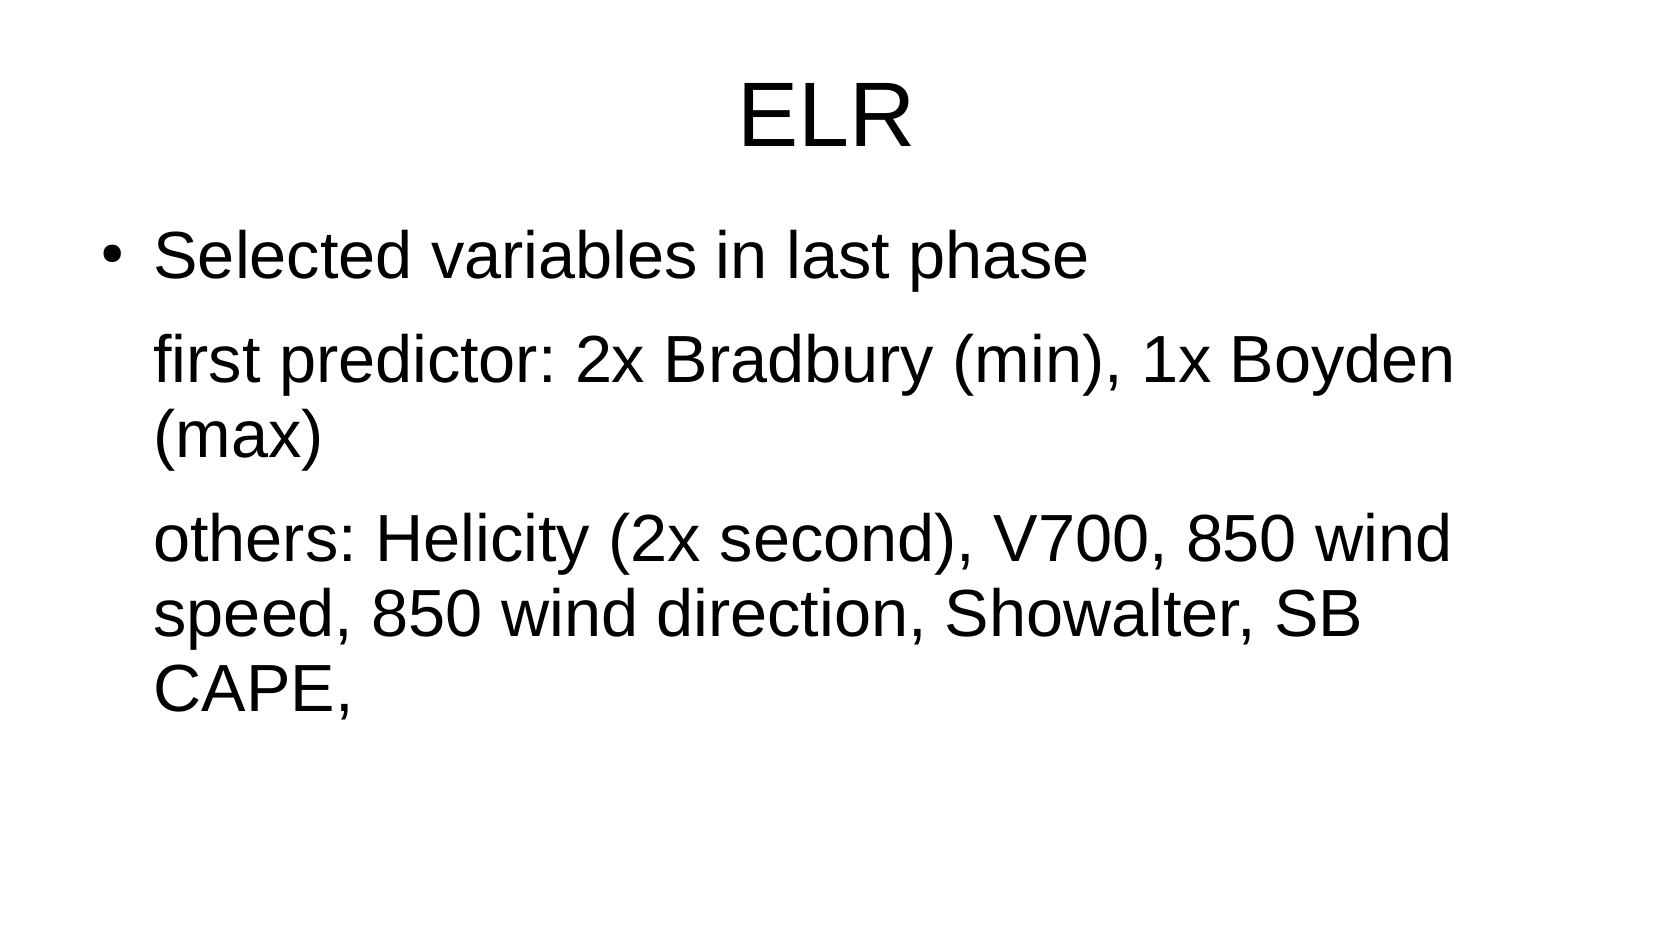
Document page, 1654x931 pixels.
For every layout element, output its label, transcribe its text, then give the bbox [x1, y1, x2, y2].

list Selected variables in last phase first predictor: 2x Bradbury (min), 1x Boyden (max) others: Helicity (2x second), V700, 850 wind speed, 850 wind direction, Showalter, SB CAPE, [82, 217, 1571, 758]
title ELR [82, 37, 1571, 193]
